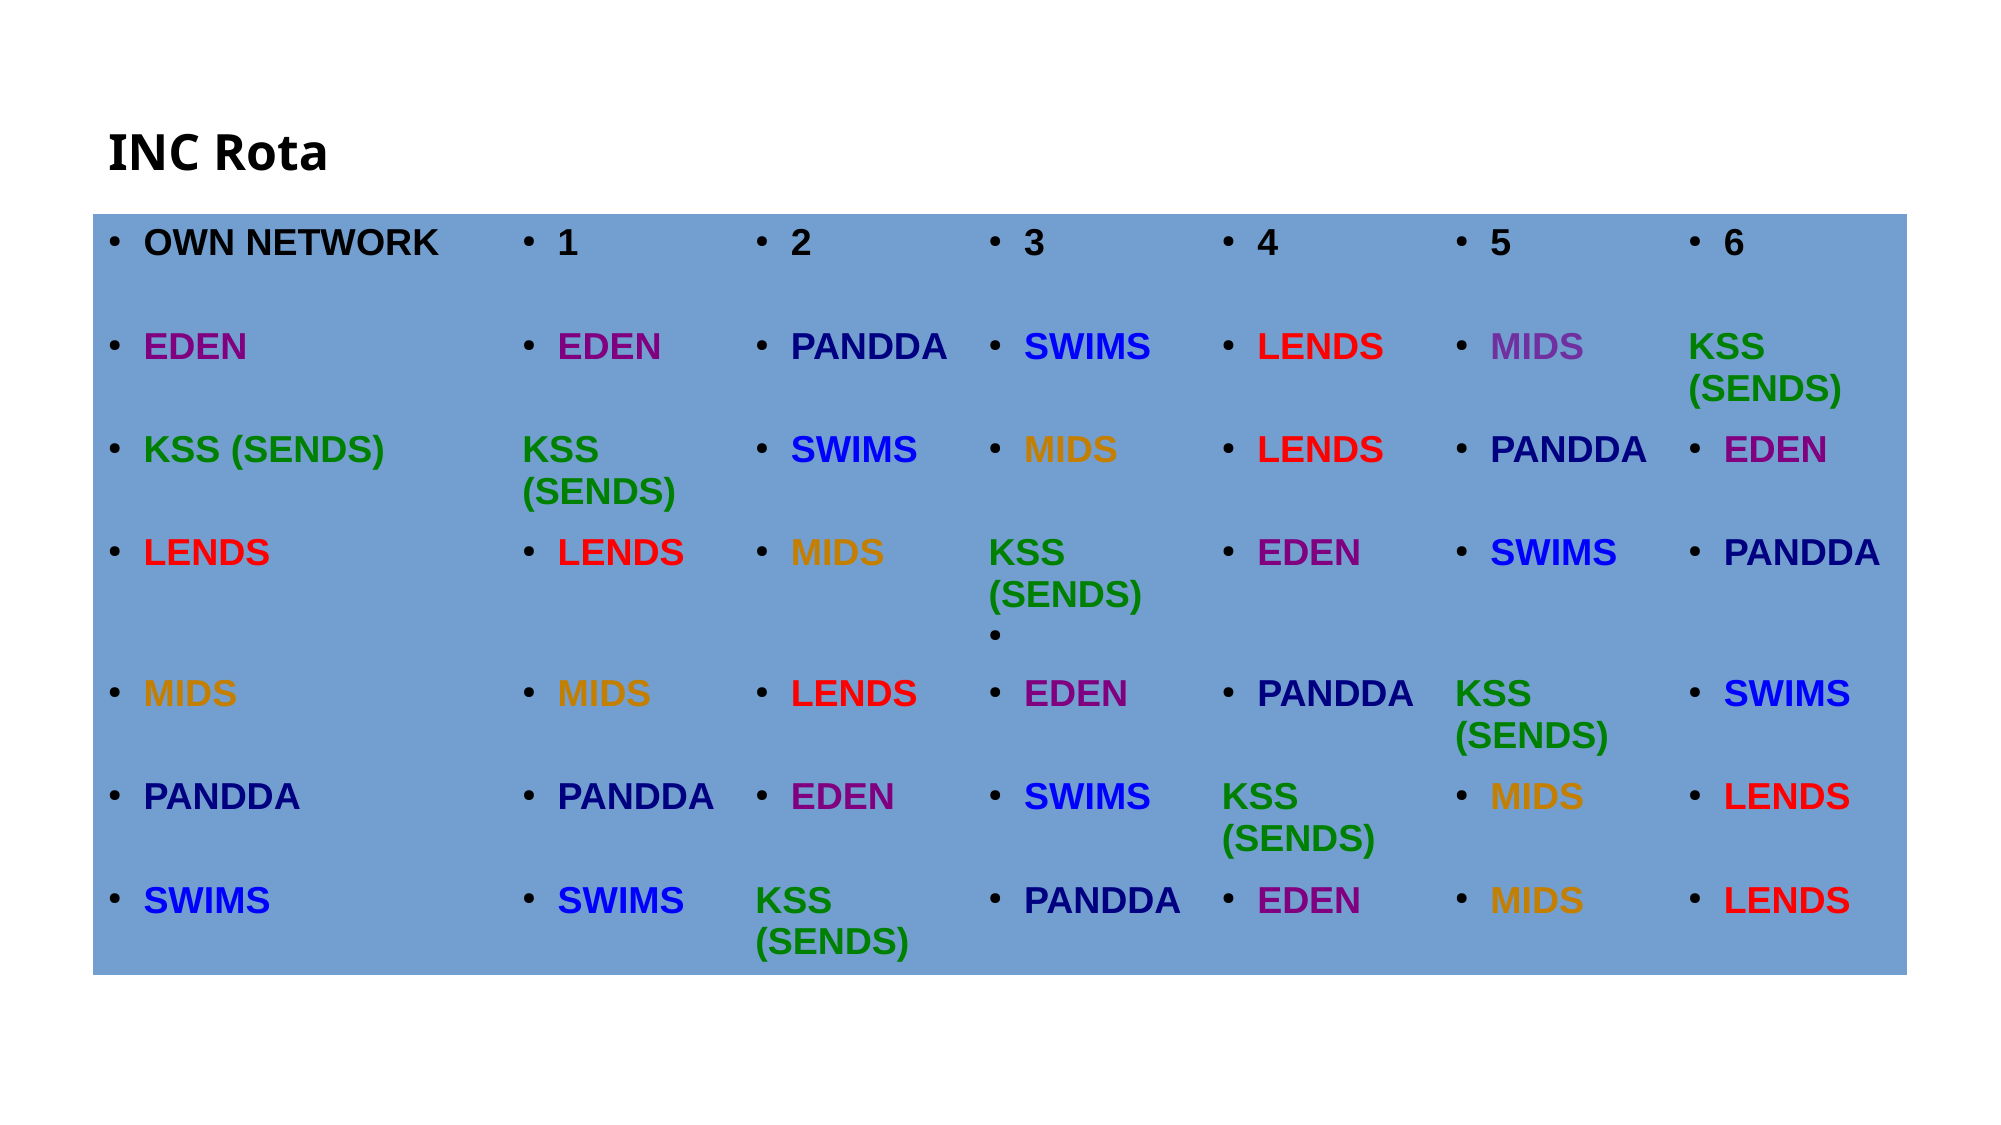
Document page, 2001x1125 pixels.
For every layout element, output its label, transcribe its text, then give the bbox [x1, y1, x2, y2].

table_header 5 [1440, 214, 1674, 318]
table_cell EDEN [1207, 872, 1440, 975]
table_cell EDEN [93, 318, 507, 421]
table_cell MIDS [1440, 768, 1674, 872]
table_header 2 [741, 214, 974, 318]
table_cell SWIMS [1440, 524, 1674, 665]
title INC Rota [93, 112, 706, 189]
table_cell PANDDA [1440, 421, 1674, 524]
table_header 6 [1674, 214, 1907, 318]
table_cell KSS (SENDS) [507, 421, 741, 524]
table_cell PANDDA [974, 872, 1207, 975]
table_cell PANDDA [1674, 524, 1907, 665]
table_cell LENDS [1207, 421, 1440, 524]
table_cell EDEN [1207, 524, 1440, 665]
table_cell KSS (SENDS) [1207, 768, 1440, 872]
table_header 4 [1207, 214, 1440, 318]
table_cell LENDS [1674, 872, 1907, 975]
table_cell KSS (SENDS) [974, 524, 1207, 665]
table_cell SWIMS [974, 768, 1207, 872]
table_cell MIDS [1440, 318, 1674, 421]
table_cell PANDDA [507, 768, 741, 872]
table_cell MIDS [974, 421, 1207, 524]
table_cell KSS (SENDS) [1440, 665, 1674, 768]
table_cell SWIMS [507, 872, 741, 975]
table_cell MIDS [93, 665, 507, 768]
table_cell EDEN [507, 318, 741, 421]
table_cell MIDS [741, 524, 974, 665]
table_cell EDEN [741, 768, 974, 872]
table_cell EDEN [1674, 421, 1907, 524]
table_cell PANDDA [93, 768, 507, 872]
table_cell KSS (SENDS) [93, 421, 507, 524]
table_cell PANDDA [1207, 665, 1440, 768]
table_cell SWIMS [974, 318, 1207, 421]
table_cell SWIMS [741, 421, 974, 524]
table_cell LENDS [1674, 768, 1907, 872]
table_cell PANDDA [741, 318, 974, 421]
table_cell KSS (SENDS) [1674, 318, 1907, 421]
table_header 1 [507, 214, 741, 318]
table_cell SWIMS [1674, 665, 1907, 768]
table_cell LENDS [741, 665, 974, 768]
table_cell LENDS [507, 524, 741, 665]
table_header OWN NETWORK [93, 214, 507, 318]
table_cell EDEN [974, 665, 1207, 768]
table_cell MIDS [507, 665, 741, 768]
table_cell LENDS [1207, 318, 1440, 421]
table_cell MIDS [1440, 872, 1674, 975]
table_cell SWIMS [93, 872, 507, 975]
table_cell KSS (SENDS) [741, 872, 974, 975]
table_cell LENDS [93, 524, 507, 665]
table_header 3 [974, 214, 1207, 318]
